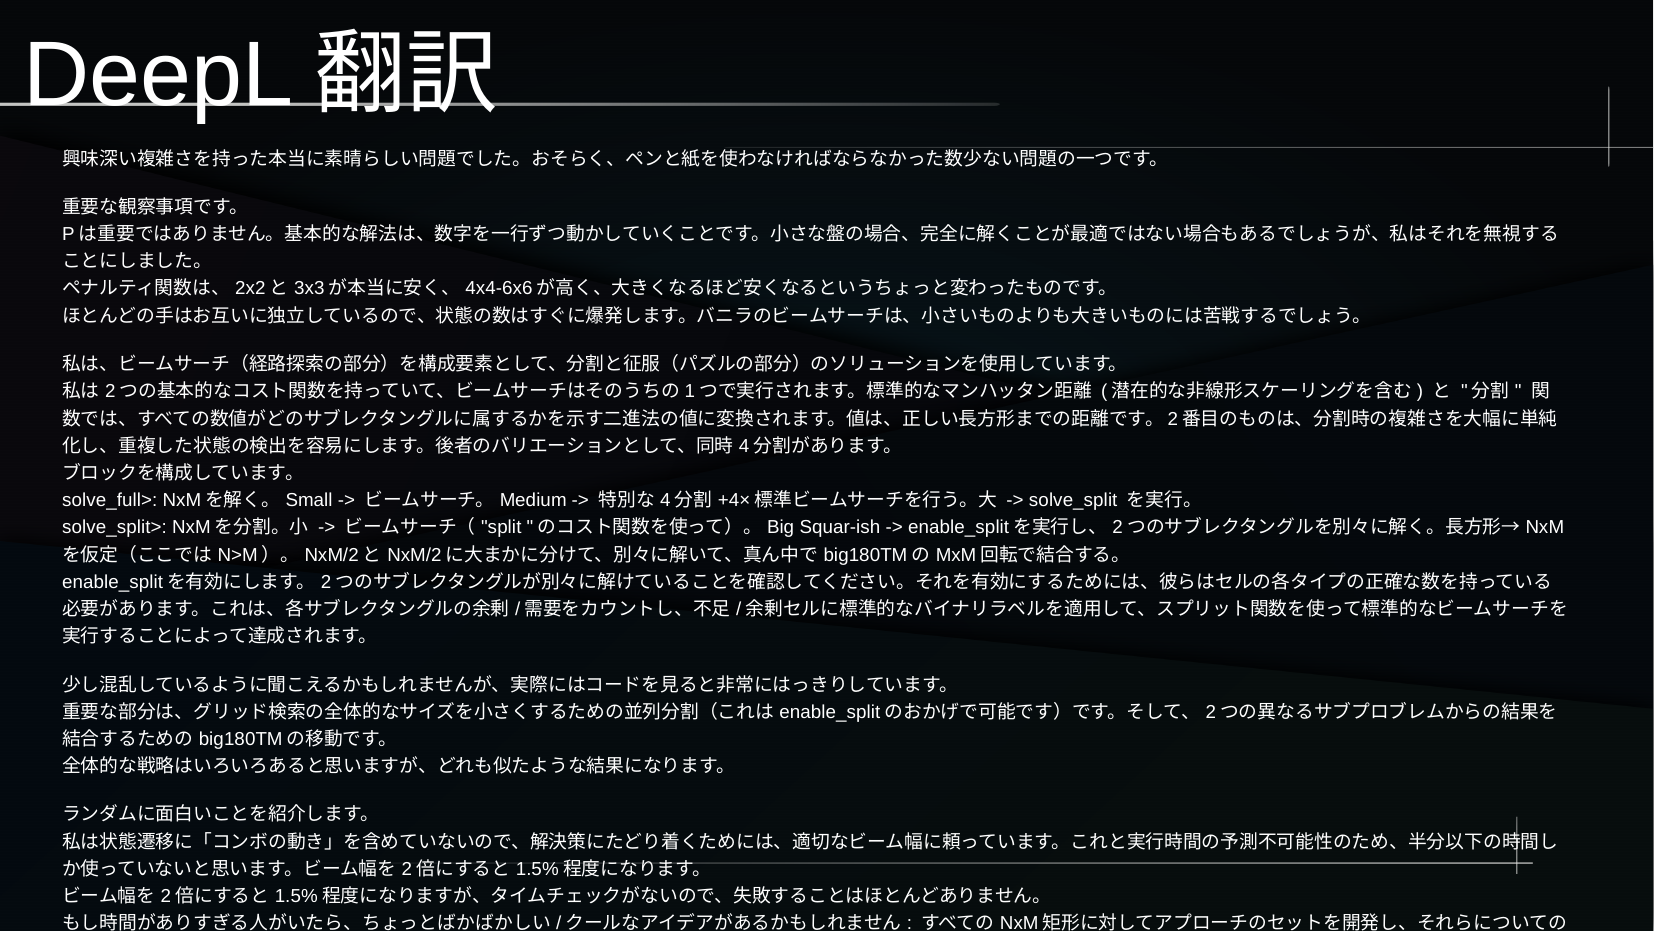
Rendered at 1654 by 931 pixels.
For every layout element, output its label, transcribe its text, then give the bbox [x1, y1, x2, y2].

text_box 興味深い複雑さを持った本当に素晴らしい問題でした。おそらく、ペンと紙を使わなければならなかった数少ない問題の一つです。 重要な観察事項です。 Pは重要ではありません。基本的な解法は、数字を一行ずつ動かしていくことです。小さな盤の場合、完全に解くことが最適ではない場合もあるでしょうが、私はそれを無視することにしました。 ペナルティ関数は、2x2と3x3が本当に安く、4x4-6x6が高く、大きくなるほど安くなるというちょっと変わったものです。 ほとんどの手はお互いに独立しているので、状態の数はすぐに爆発します。バニラのビームサーチは、小さいものよりも大きいものには苦戦するでしょう。 私は、ビームサーチ（経路探索の部分）を構成要素として、分割と征服（パズルの部分）のソリューションを使用しています。 私は2つの基本的なコスト関数を持っていて、ビームサーチはそのうちの1つで実行されます。標準的なマンハッタン距離 (潜在的な非線形スケーリングを含む) と "分割" 関数では、すべての数値がどのサブレクタングルに属するかを示す二進法の値に変換されます。値は、正しい長方形までの距離です。2番目のものは、分割時の複雑さを大幅に単純化し、重複した状態の検出を容易にします。後者のバリエーションとして、同時4分割があります。 ブロックを構成しています。 solve_full>: NxMを解く。Small -> ビームサーチ。Medium -> 特別な4分割+4×標準ビームサーチを行う。大 -> solve_split を実行。 solve_split>: NxMを分割。小 -> ビームサーチ（"split "のコスト関数を使って）。Big Squar-ish -> enable_splitを実行し、2つのサブレクタングルを別々に解く。長方形→NxMを仮定（ここではN>M）。NxM/2とNxM/2に大まかに分けて、別々に解いて、真ん中でbig180TMのMxM回転で結合する。 enable_splitを有効にします。2つのサブレクタングルが別々に解けていることを確認してください。それを有効にするためには、彼らはセルの各タイプの正確な数を持っている必要があります。これは、各サブレクタングルの余剰/需要をカウントし、不足/余剰セルに標準的なバイナリラベルを適用して、スプリット関数を使って標準的なビームサーチを実行することによって達成されます。 少し混乱しているように聞こえるかもしれませんが、実際にはコードを見ると非常にはっきりしています。 重要な部分は、グリッド検索の全体的なサイズを小さくするための並列分割（これはenable_splitのおかげで可能です）です。そして、2つの異なるサブプロブレムからの結果を結合するためのbig180TMの移動です。 全体的な戦略はいろいろあると思いますが、どれも似たような結果になります。 ランダムに面白いことを紹介します。 私は状態遷移に「コンボの動き」を含めていないので、解決策にたどり着くためには、適切なビーム幅に頼っています。これと実行時間の予測不可能性のため、半分以下の時間しか使っていないと思います。ビーム幅を2倍にすると1.5%程度になります。 ビーム幅を2倍にすると1.5%程度になりますが、タイムチェックがないので、失敗することはほとんどありません。 もし時間がありすぎる人がいたら、ちょっとばかばかしい/クールなアイデアがあるかもしれません: すべてのNxM矩形に対してアプローチのセットを開発し、それらについての統計情報(平均スコアと実行時間)を集めた後で、各問題のインスタンスを解くためのほぼ最適な方法を見つけるために、それらすべてのDPを行うことができます。 通常のビーム探索ではdistの代わりにdist^1.75を使うことで1%程度の改善が得られました。 私はbig180TMs以外では2x2と3x3の回転しかしていません。4x4では、実際にはスコアが悪くなります。これは、より良いペナルティ関数を見つけるための改善の余地があることを示唆しているかもしれません。 [47, 135, 1583, 886]
picture [0, 0, 1654, 931]
title DeepL翻訳 [23, 11, 1589, 119]
